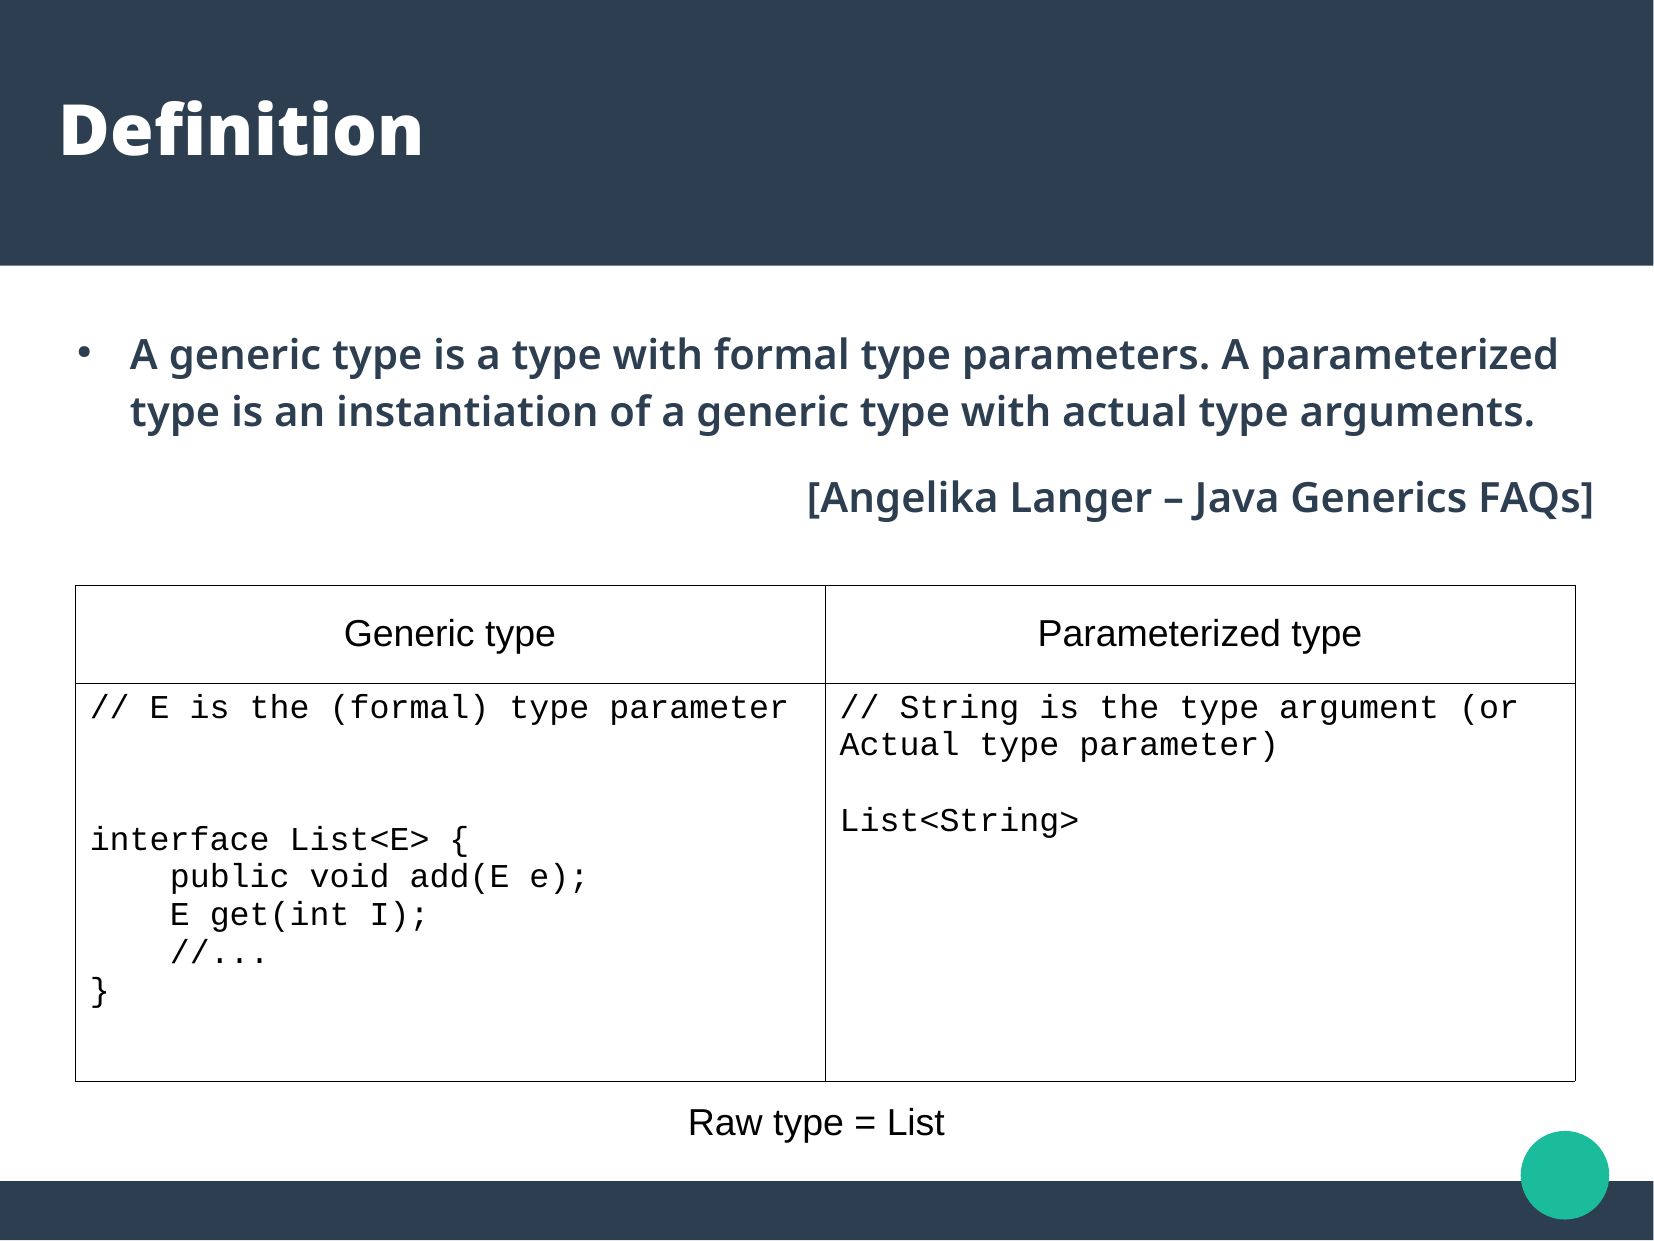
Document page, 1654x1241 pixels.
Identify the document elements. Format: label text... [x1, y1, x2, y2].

text_box Raw type = List [673, 1094, 961, 1151]
table_cell // E is the (formal) type parameter interface List<E> { public void add(E e); E get(int I); //... } [76, 684, 825, 1081]
table_cell // String is the type argument (or Actual type parameter) List<String> [826, 684, 1575, 1081]
table_header Parameterized type [826, 586, 1575, 683]
title Definition [59, 49, 1595, 207]
list A generic type is a type with formal type parameters. A parameterized type is an instantiation of a generic type with actual type arguments. [Angelika Langer – Java Generics FAQs] [59, 324, 1595, 586]
table_header Generic type [76, 586, 825, 683]
